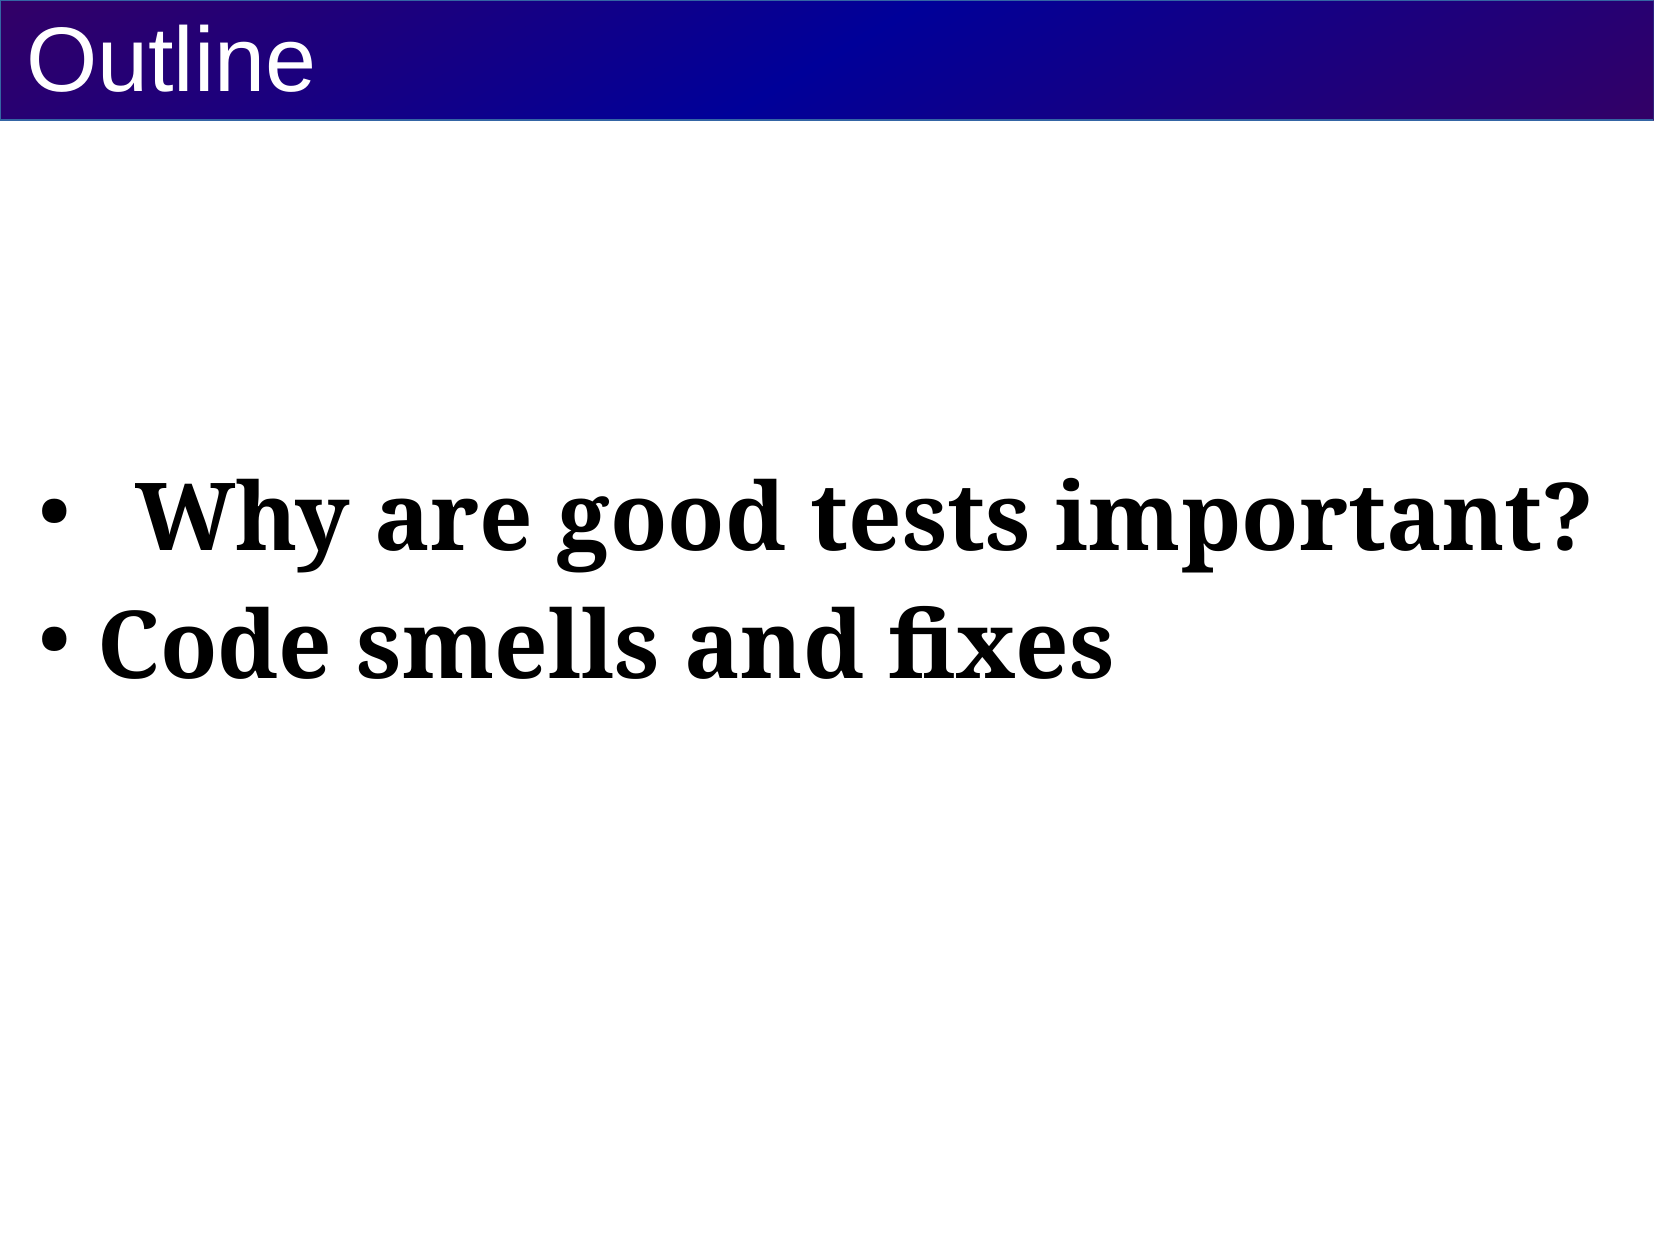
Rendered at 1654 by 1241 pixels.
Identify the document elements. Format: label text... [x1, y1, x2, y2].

subtitle Why are good tests important? Code smells and fixes [37, 450, 1605, 820]
title Outline [0, 0, 1654, 121]
